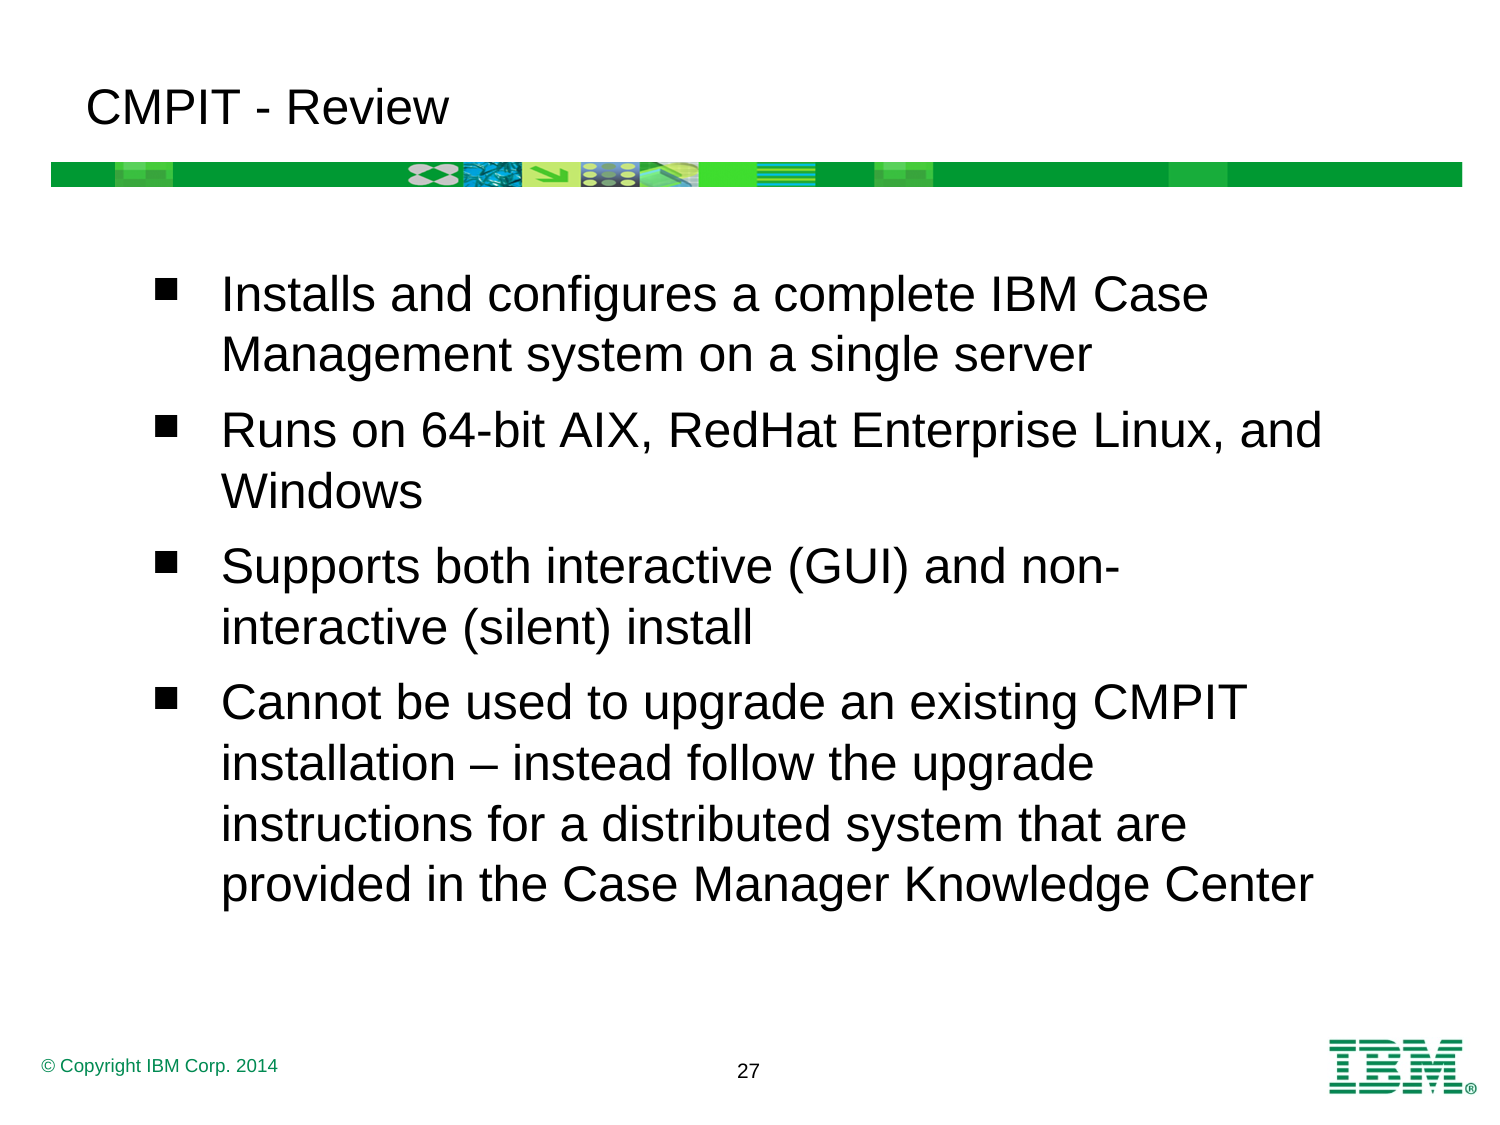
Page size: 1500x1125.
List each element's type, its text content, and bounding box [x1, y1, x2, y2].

title CMPIT - Review [53, 69, 1239, 144]
picture [50, 161, 1463, 189]
list Installs and configures a complete IBM Case Management system on a single server Runs on 64-bit AIX, RedHat Enterprise Linux, and Windows Supports both interactive (GUI) and non-interactive (silent) install Cannot be used to upgrade an existing CMPIT installation – instead follow the upgrade instructions for a distributed system that are provided in the Case Manager Knowledge Center [37, 253, 1358, 1027]
picture [1327, 1037, 1479, 1096]
